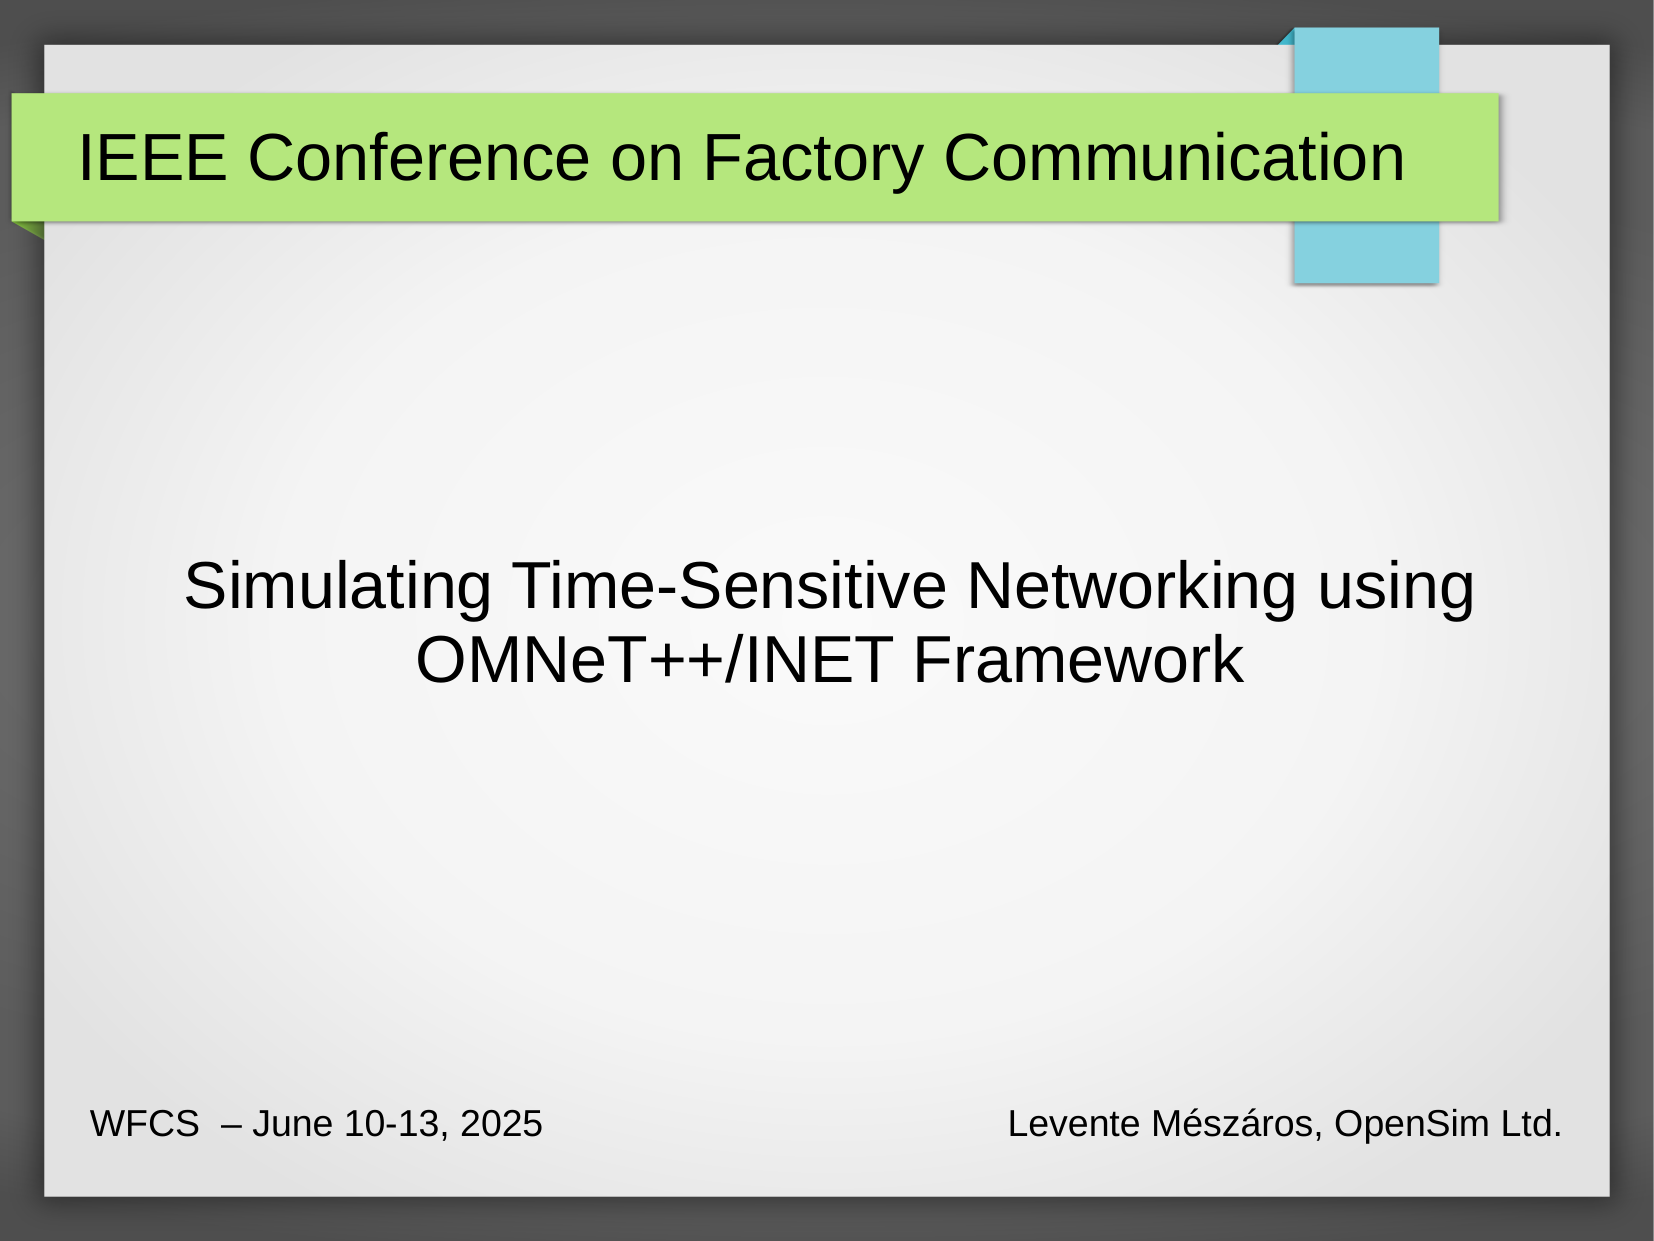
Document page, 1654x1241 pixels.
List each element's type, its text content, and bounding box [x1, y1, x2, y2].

picture [0, 0, 1654, 1241]
title Simulating Time-Sensitive Networking using OMNeT++/INET Framework [86, 510, 1576, 734]
title IEEE Conference on Factory Communication [77, 65, 1566, 249]
text_box WFCS – June 10-13, 2025 [75, 1095, 835, 1152]
text_box Levente Mészáros, OpenSim Ltd. [992, 1095, 1580, 1152]
